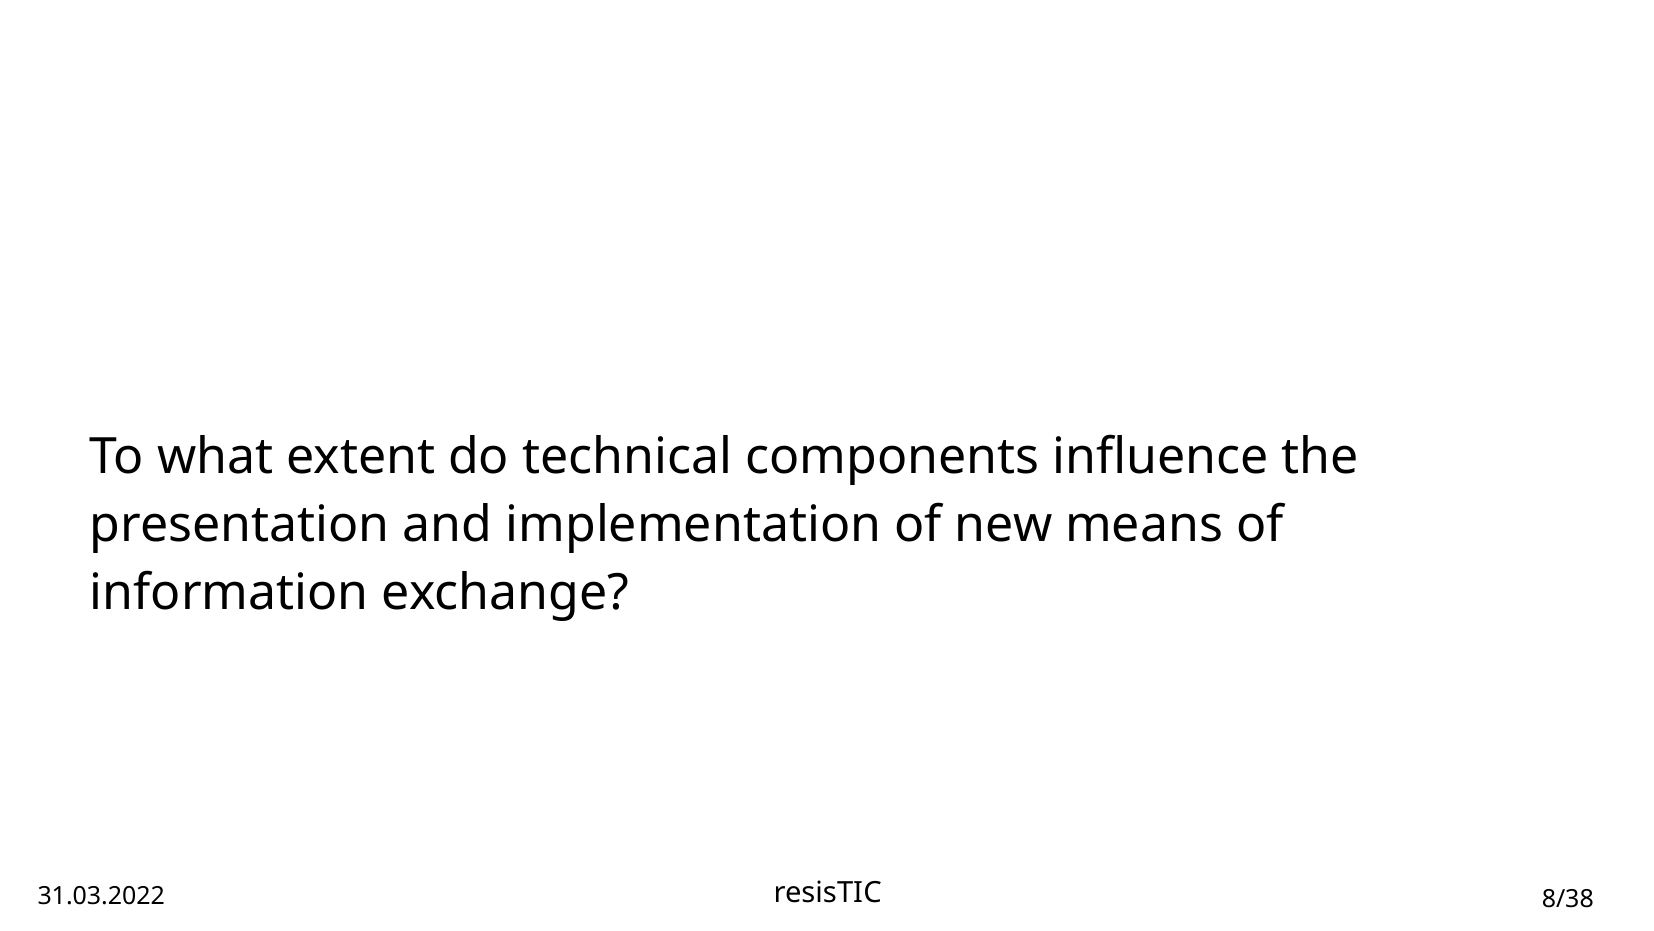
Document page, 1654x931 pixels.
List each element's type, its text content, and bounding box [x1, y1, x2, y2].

text_box To what extent do technical components influence the presentation and implementation of new means of information exchange? [75, 412, 1576, 609]
text_box 8/38 [1383, 873, 1609, 919]
